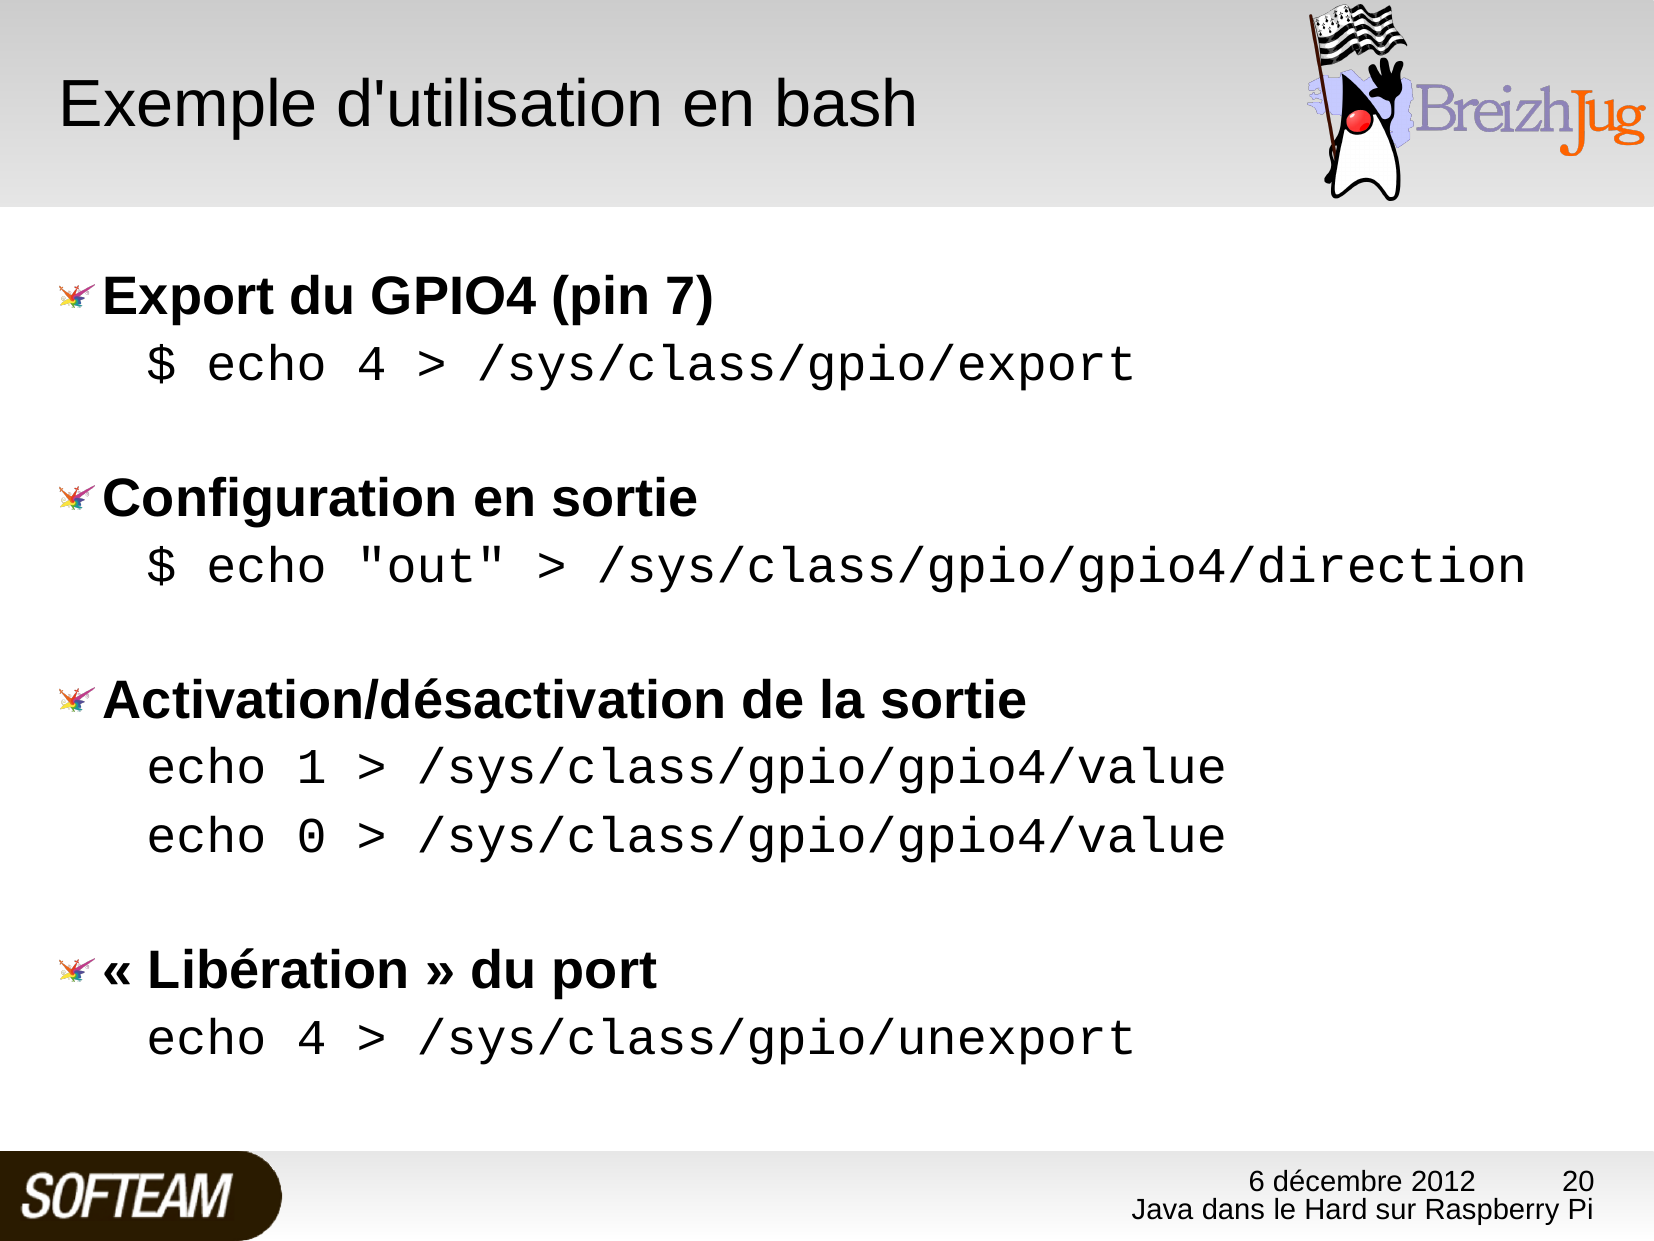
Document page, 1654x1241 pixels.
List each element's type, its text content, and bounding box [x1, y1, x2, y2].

title Exemple d'utilisation en bash [59, 29, 1359, 178]
picture [0, 1151, 286, 1241]
list Export du GPIO4 (pin 7) $ echo 4 > /sys/class/gpio/export Configuration en sortie $ echo "out" > /sys/class/gpio/gpio4/direction Activation/désactivation de la sortie echo 1 > /sys/class/gpio/gpio4/value echo 0 > /sys/class/gpio/gpio4/value « Libération » du port echo 4 > /sys/class/gpio/unexport [59, 265, 1595, 1123]
picture [1299, 0, 1654, 206]
